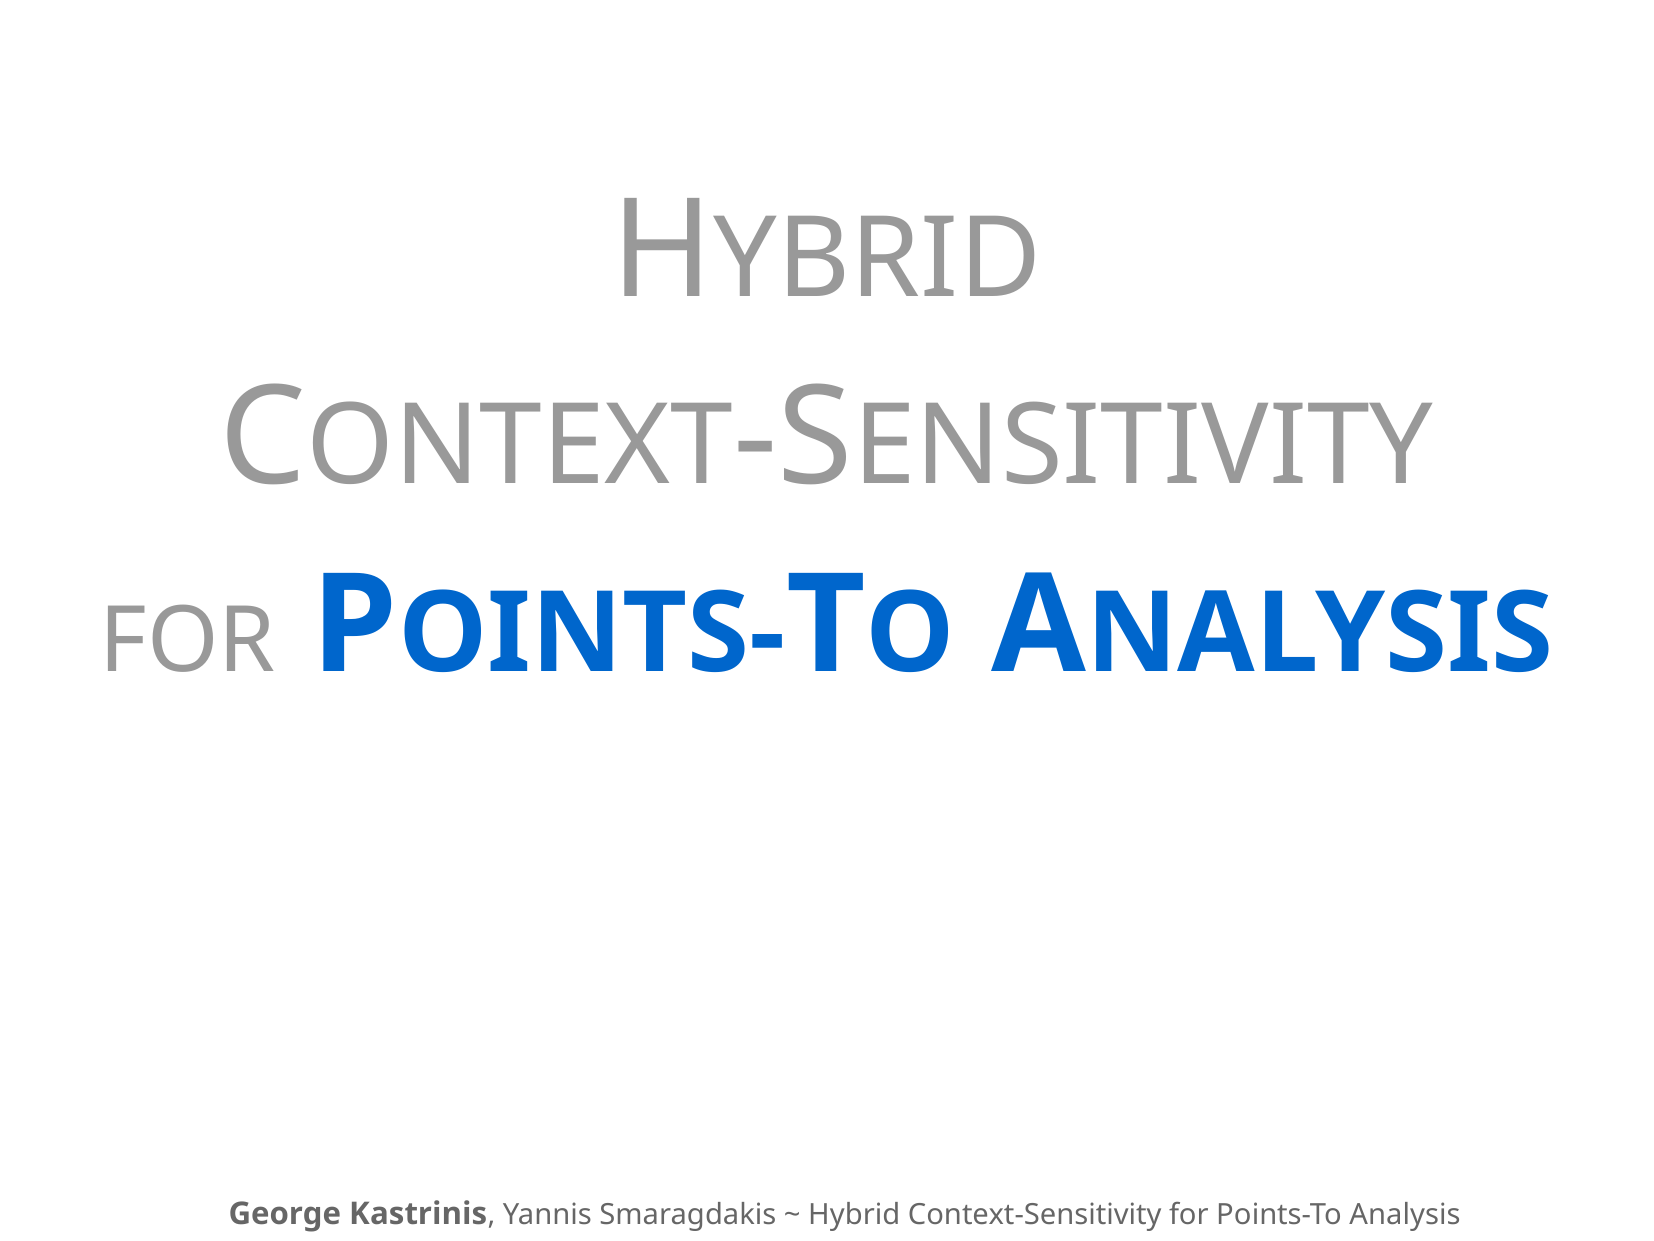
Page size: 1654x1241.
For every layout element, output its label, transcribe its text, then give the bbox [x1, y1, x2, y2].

text_box HYBRID CONTEXT-SENSITIVITY FOR POINTS-TO ANALYSIS [51, 142, 1603, 620]
